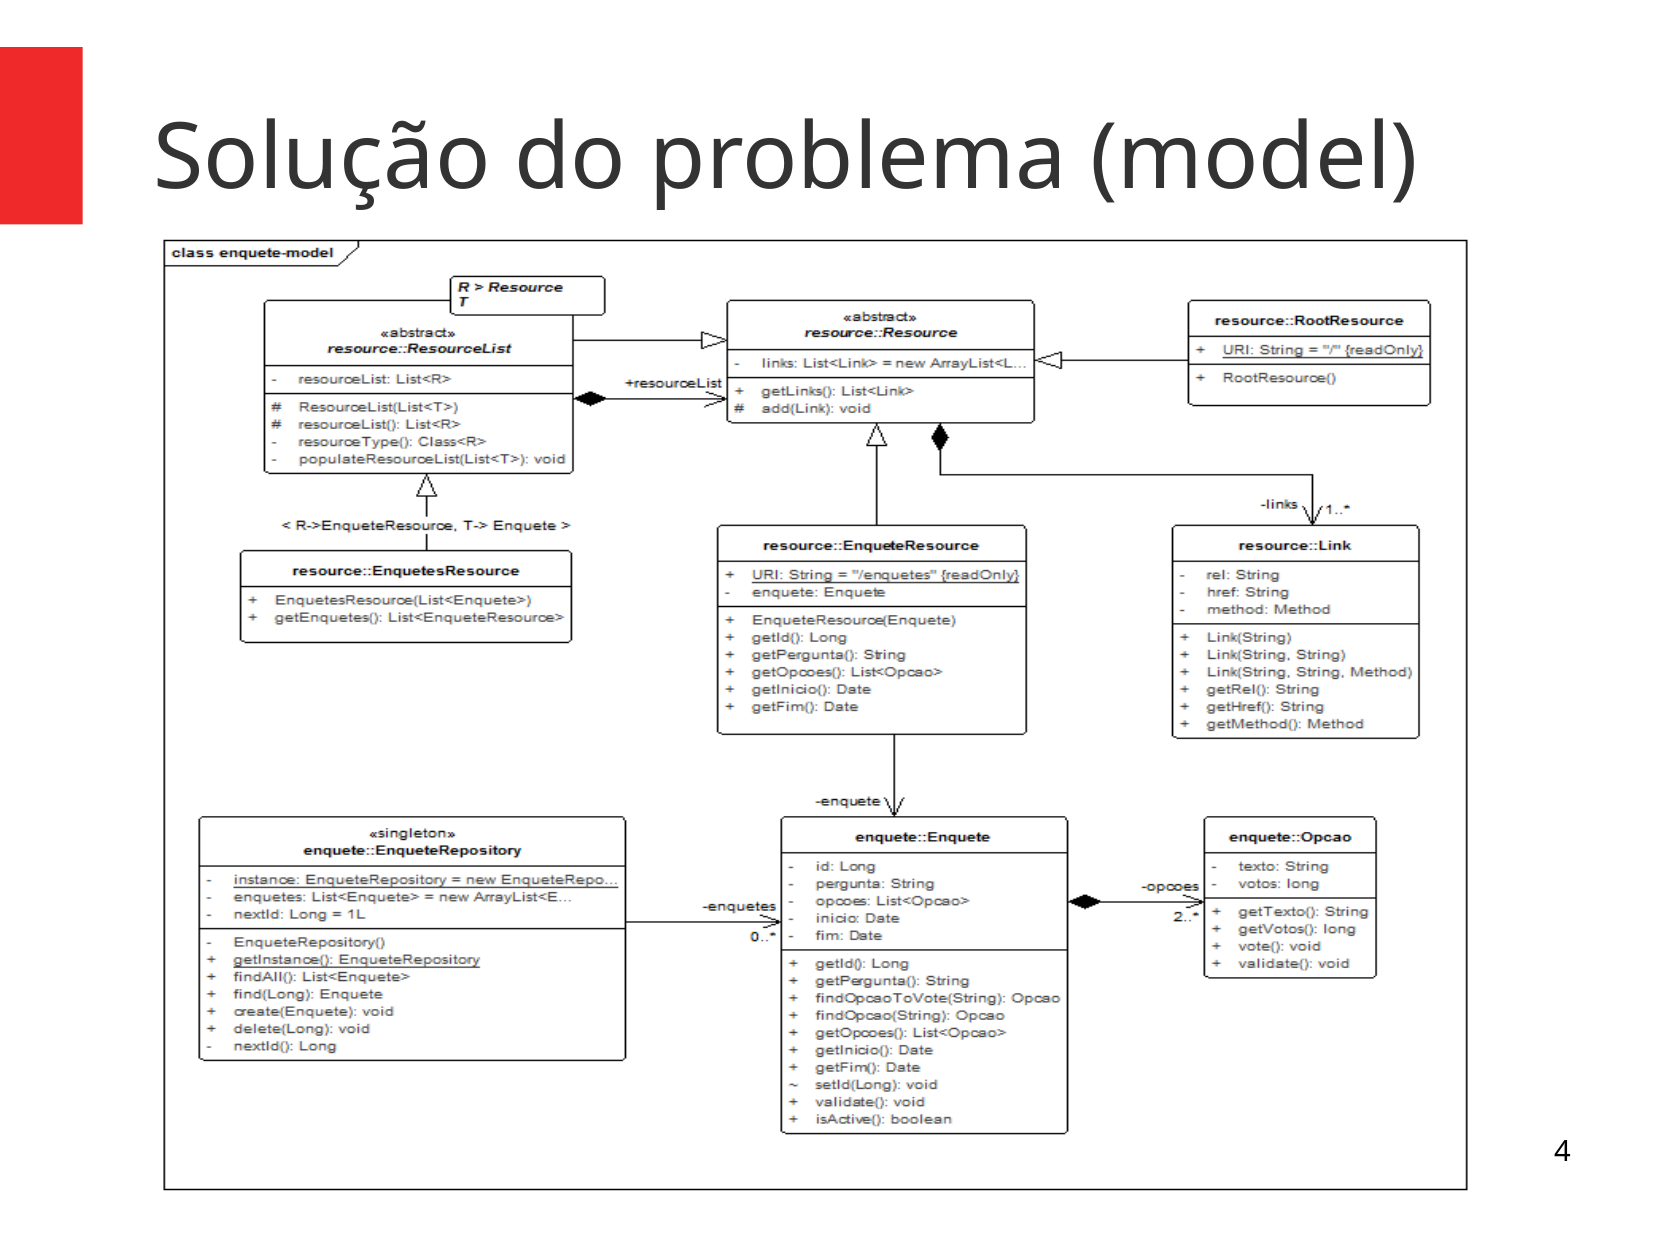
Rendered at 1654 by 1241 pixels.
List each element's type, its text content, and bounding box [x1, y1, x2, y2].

picture [159, 236, 1471, 1193]
title Solução do problema (model) [118, 49, 1571, 257]
